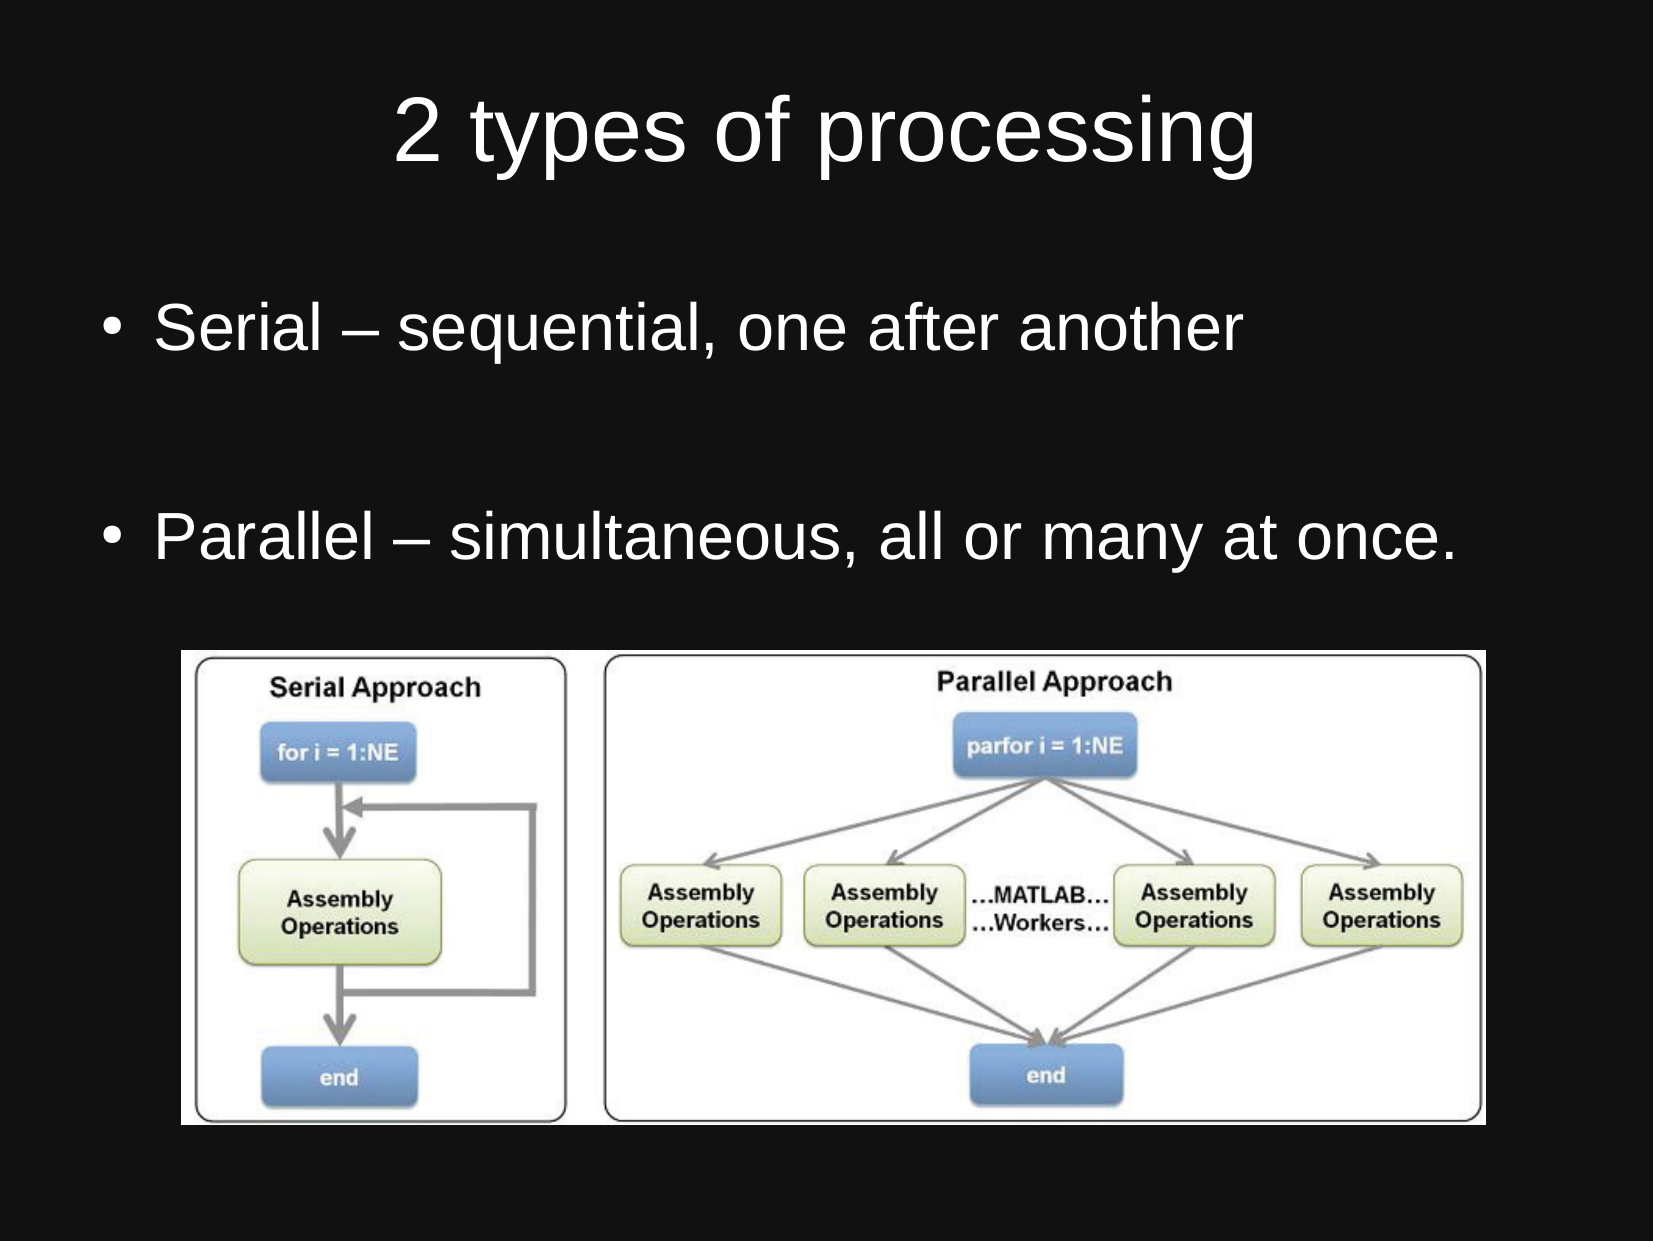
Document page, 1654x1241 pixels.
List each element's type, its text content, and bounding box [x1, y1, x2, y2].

picture [181, 650, 1486, 1126]
list Serial – sequential, one after another Parallel – simultaneous, all or many at once. [82, 290, 1571, 1010]
title 2 types of processing [82, 49, 1571, 211]
